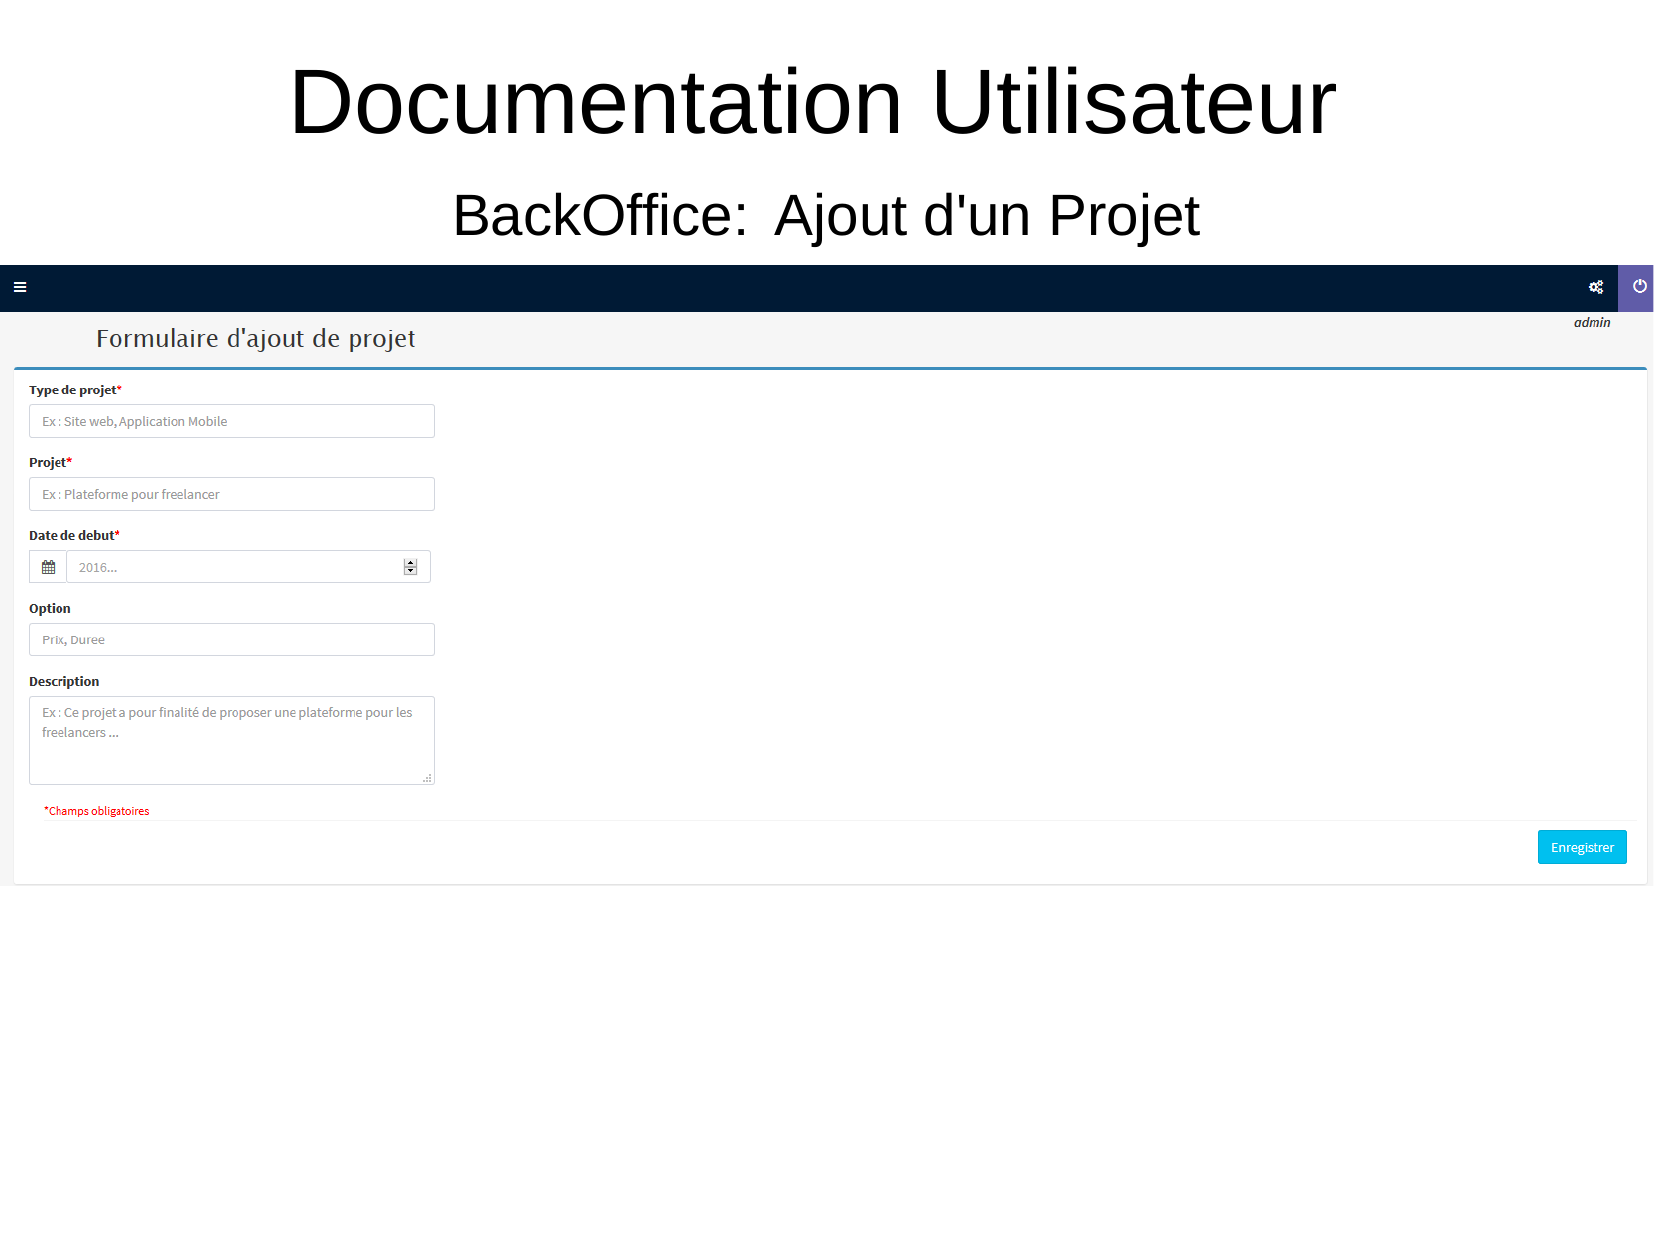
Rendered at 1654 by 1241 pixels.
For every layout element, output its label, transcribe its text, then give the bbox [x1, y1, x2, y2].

picture [0, 265, 1654, 886]
title Documentation Utilisateur BackOffice: Ajout d'un Projet [82, 49, 1571, 257]
